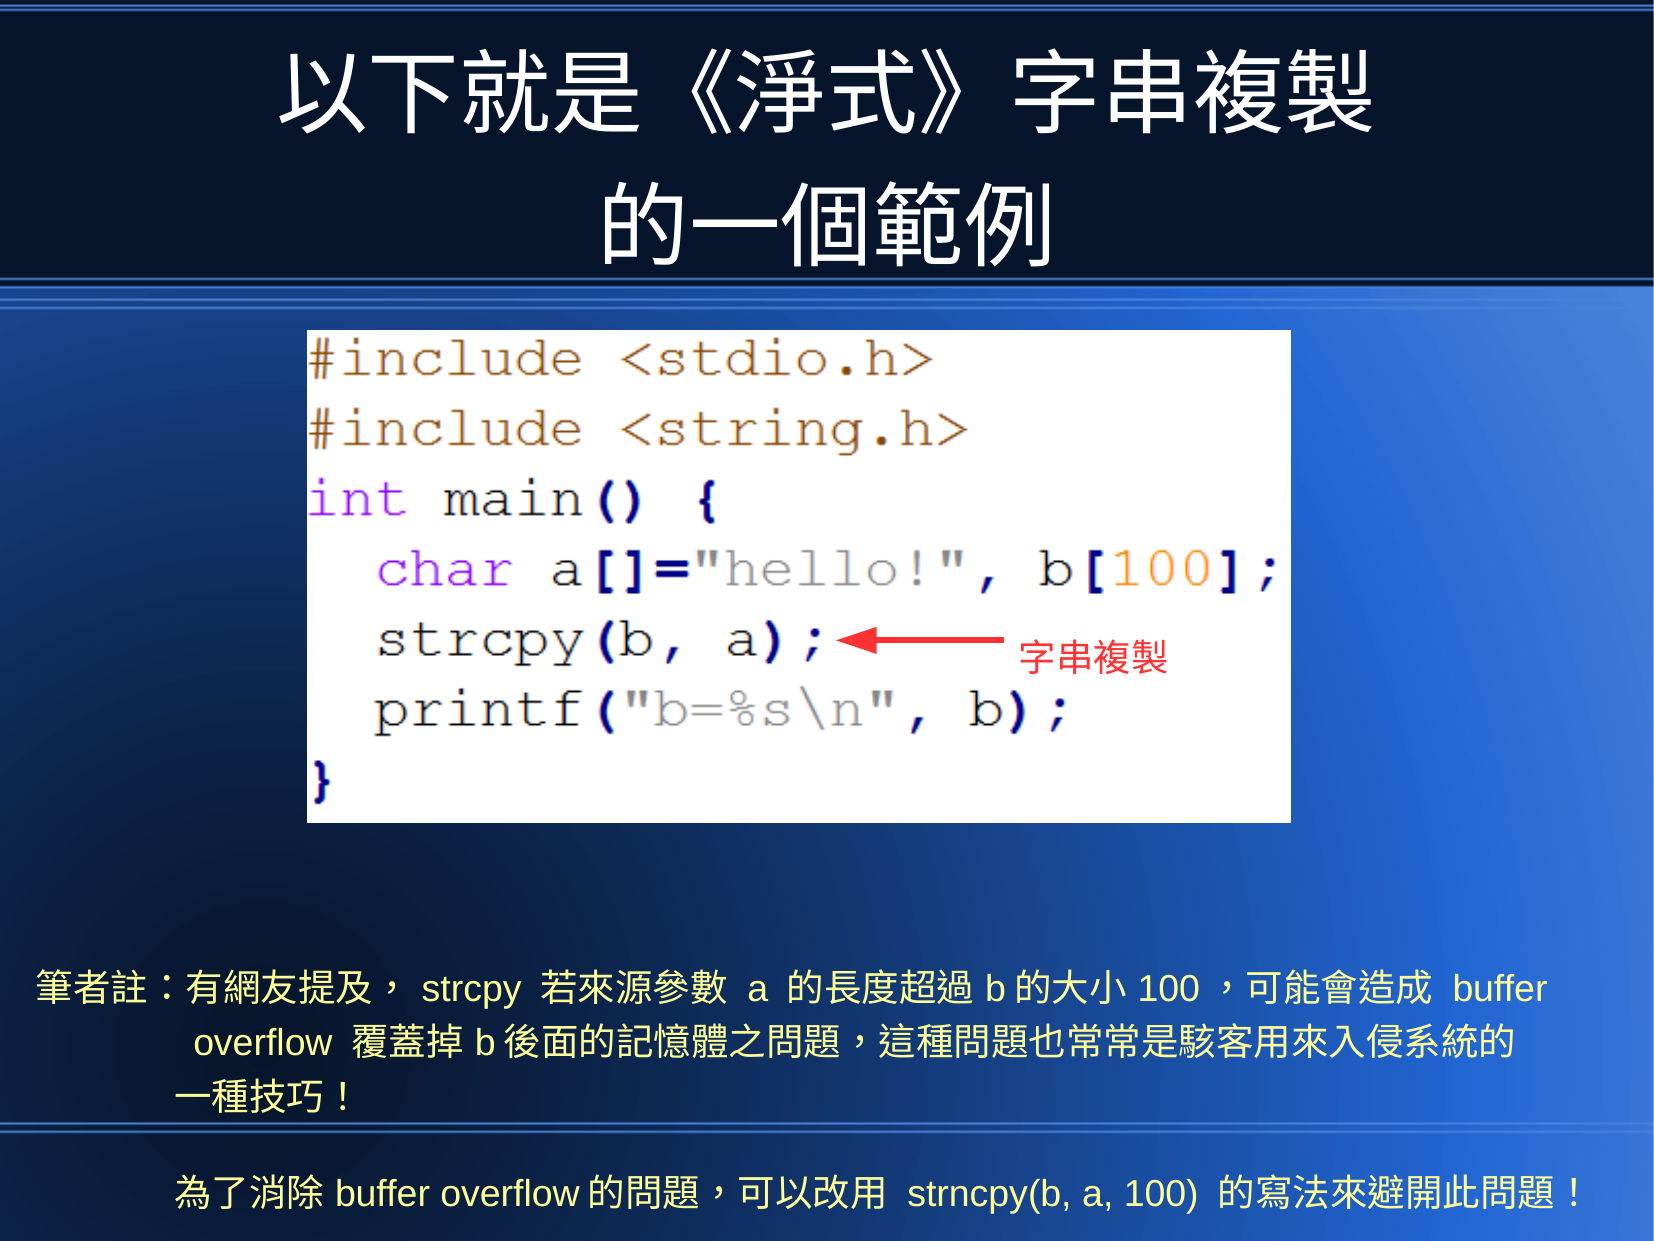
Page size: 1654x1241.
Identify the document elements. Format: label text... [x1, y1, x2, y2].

text_box 筆者註：有網友提及，strcpy 若來源參數 a 的長度超過b的大小100，可能會造成 buffer overflow 覆蓋掉b後面的記憶體之問題，這種問題也常常是駭客用來入侵系統的 一種技巧！ 為了消除buffer overflow的問題，可以改用 strncpy(b, a, 100) 的寫法來避開此問題！ [21, 950, 1619, 1201]
picture [0, 0, 1654, 1241]
title 以下就是《淨式》字串複製 的一個範例 [82, 42, 1571, 264]
text_box 字串複製 [1003, 620, 1184, 682]
